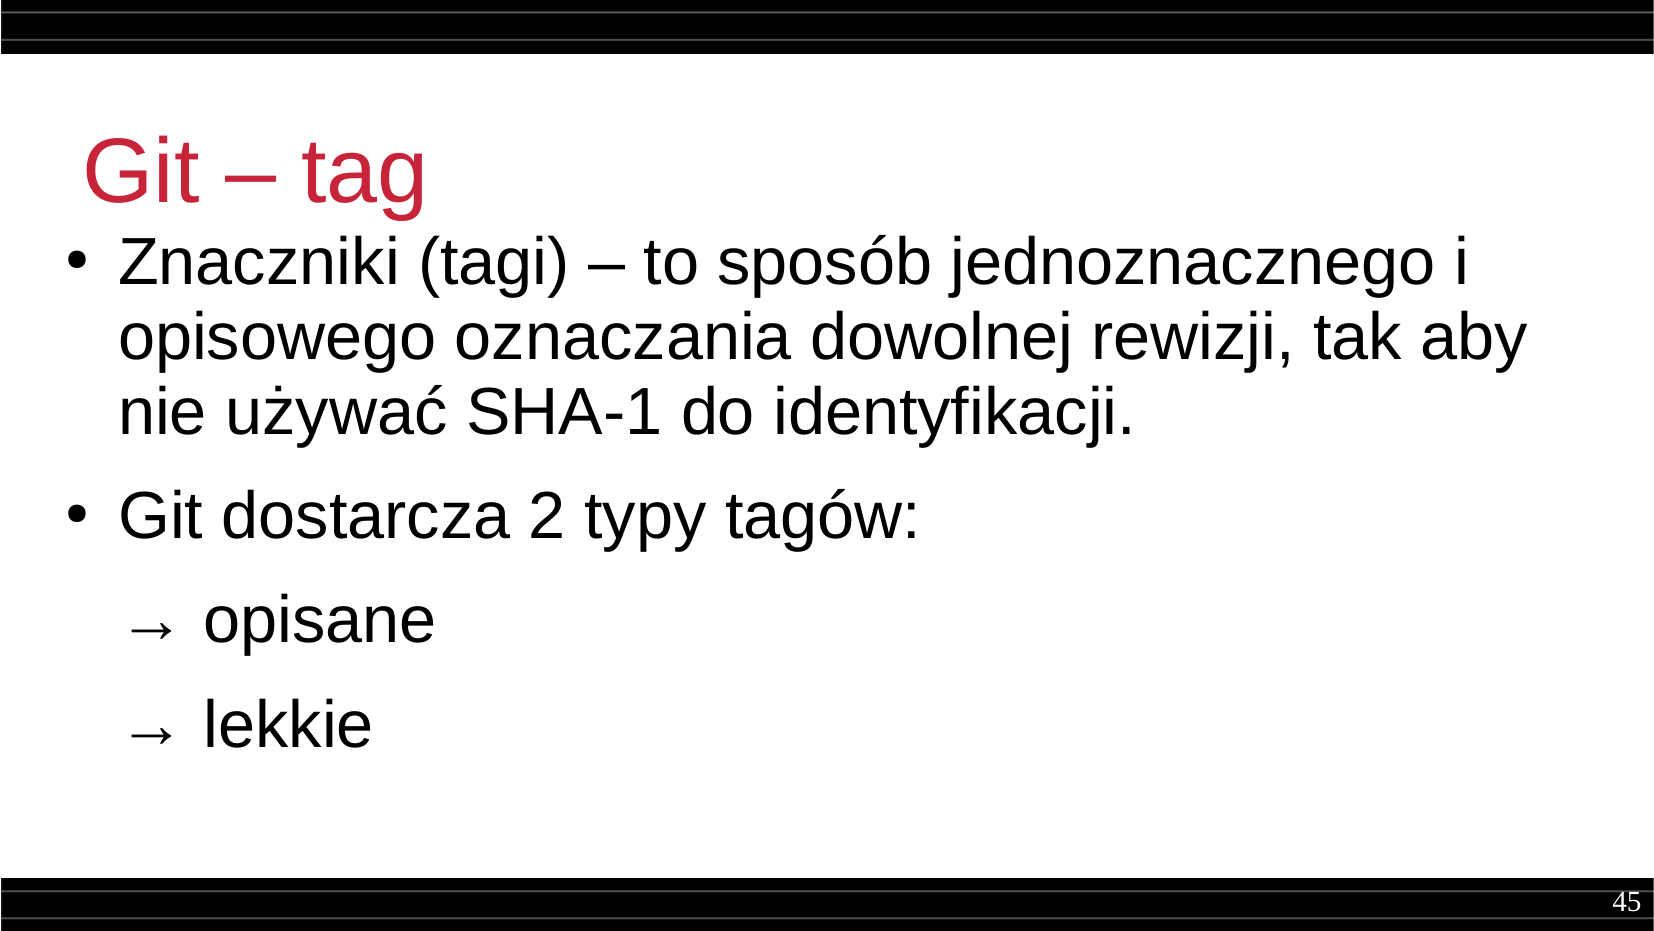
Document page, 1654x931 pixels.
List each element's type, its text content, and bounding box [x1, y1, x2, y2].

picture [1, 878, 1654, 931]
list Znaczniki (tagi) – to sposób jednoznacznego i opisowego oznaczania dowolnej rewizji, tak aby nie używać SHA-1 do identyfikacji. Git dostarcza 2 typy tagów: → opisane → lekkie [47, 224, 1536, 804]
picture [1, 0, 1654, 54]
title Git – tag [82, 92, 1571, 249]
